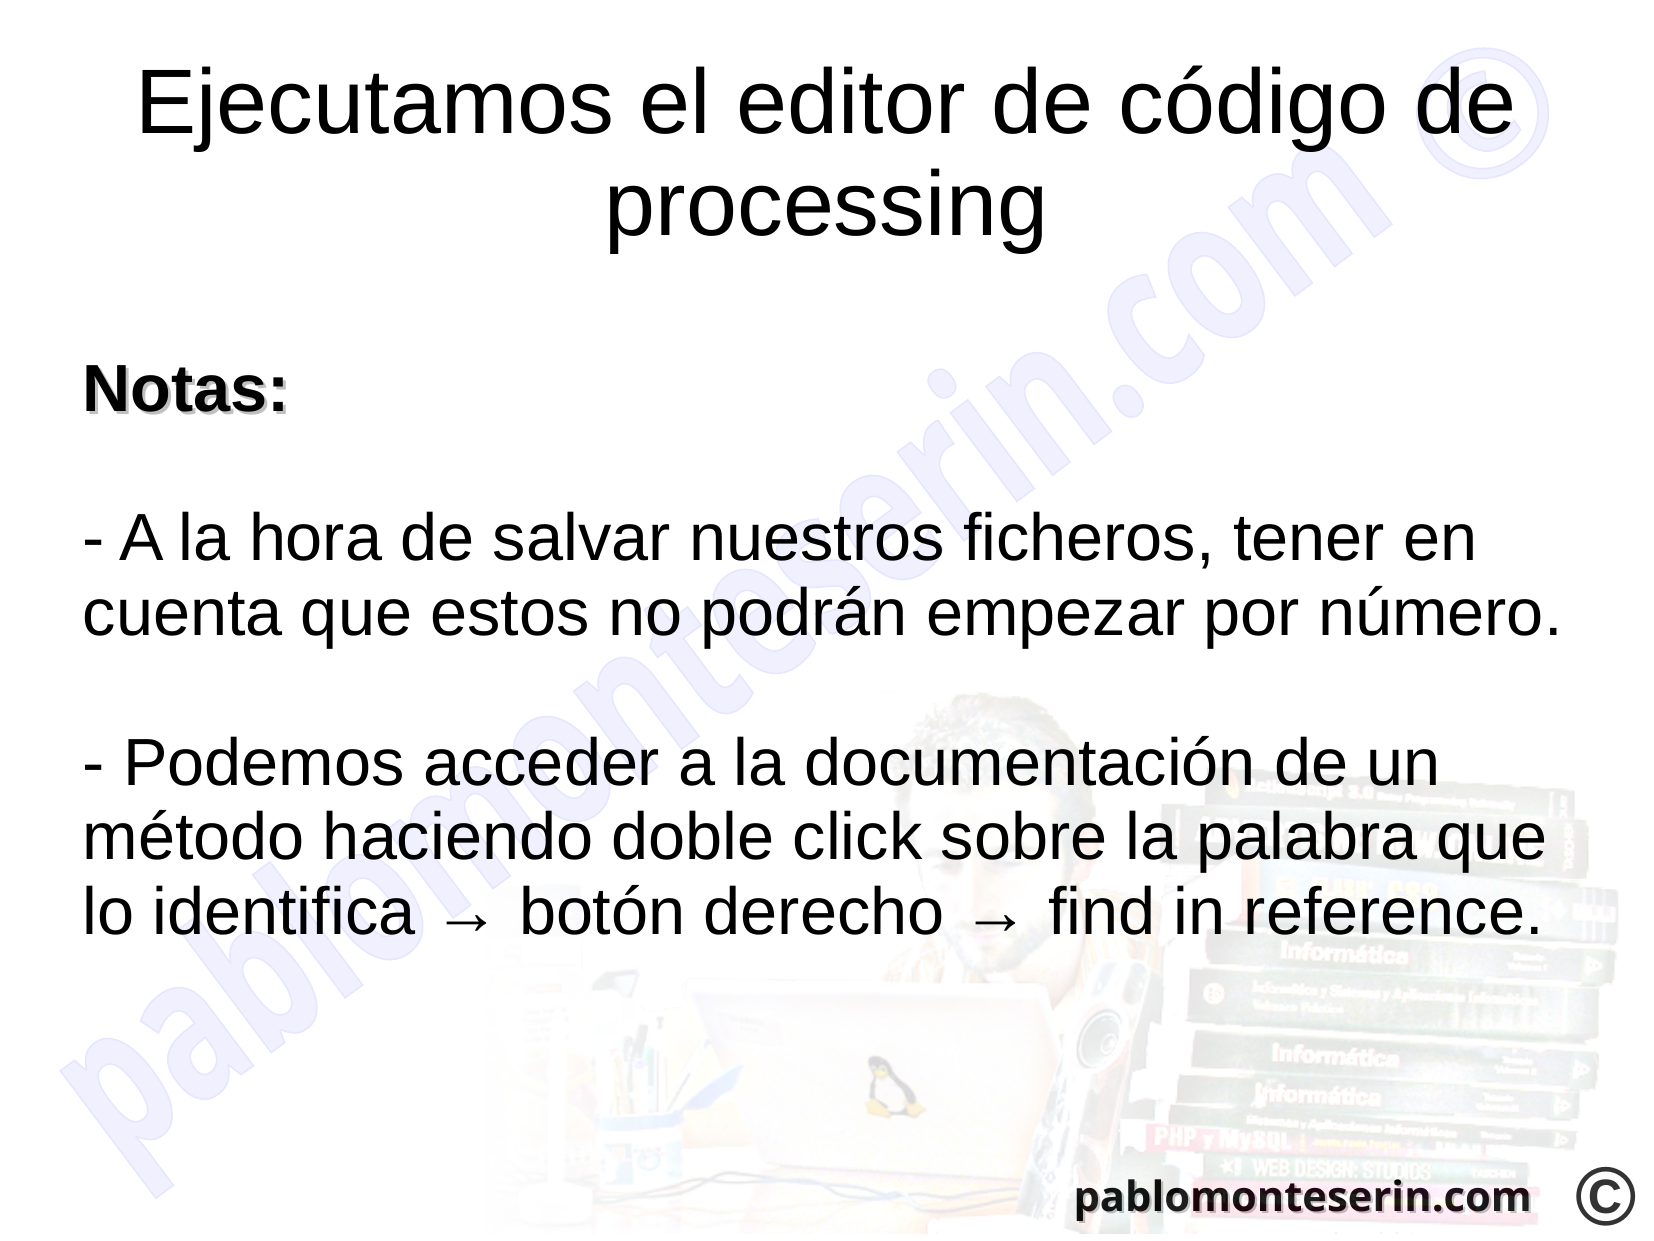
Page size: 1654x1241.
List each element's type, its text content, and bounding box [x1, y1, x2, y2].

title Ejecutamos el editor de código de processing [82, 49, 1571, 257]
subtitle Notas: - A la hora de salvar nuestros ficheros, tener en cuenta que estos no podrán empezar por número. - Podemos acceder a la documentación de un método haciendo doble click sobre la palabra que lo identifica → botón derecho → find in reference. [82, 290, 1571, 1010]
picture [468, 674, 1654, 1234]
